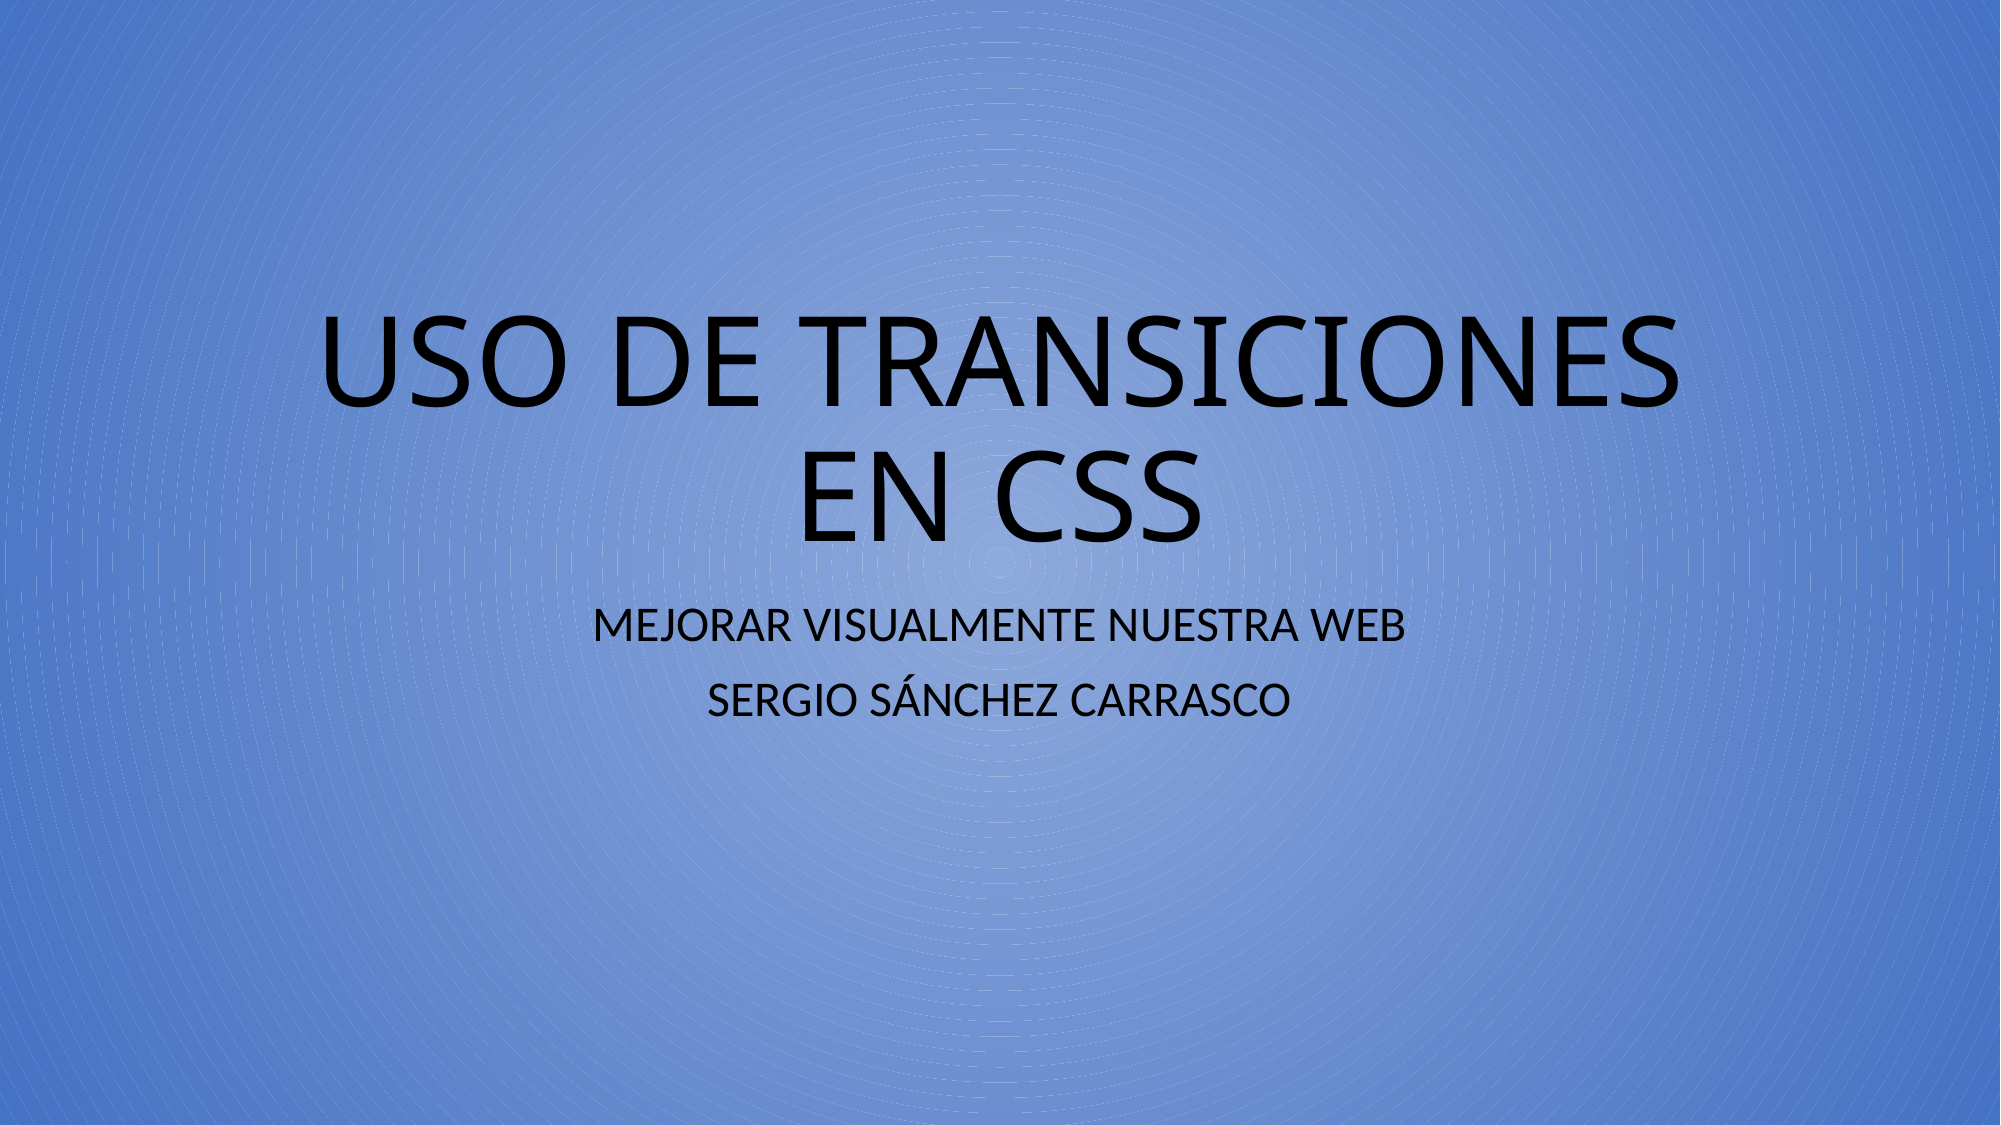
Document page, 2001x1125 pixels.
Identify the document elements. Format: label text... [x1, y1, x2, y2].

subtitle MEJORAR VISUALMENTE NUESTRA WEB SERGIO SÁNCHEZ CARRASCO [249, 590, 1750, 863]
title USO DE TRANSICIONES EN CSS [249, 184, 1750, 576]
